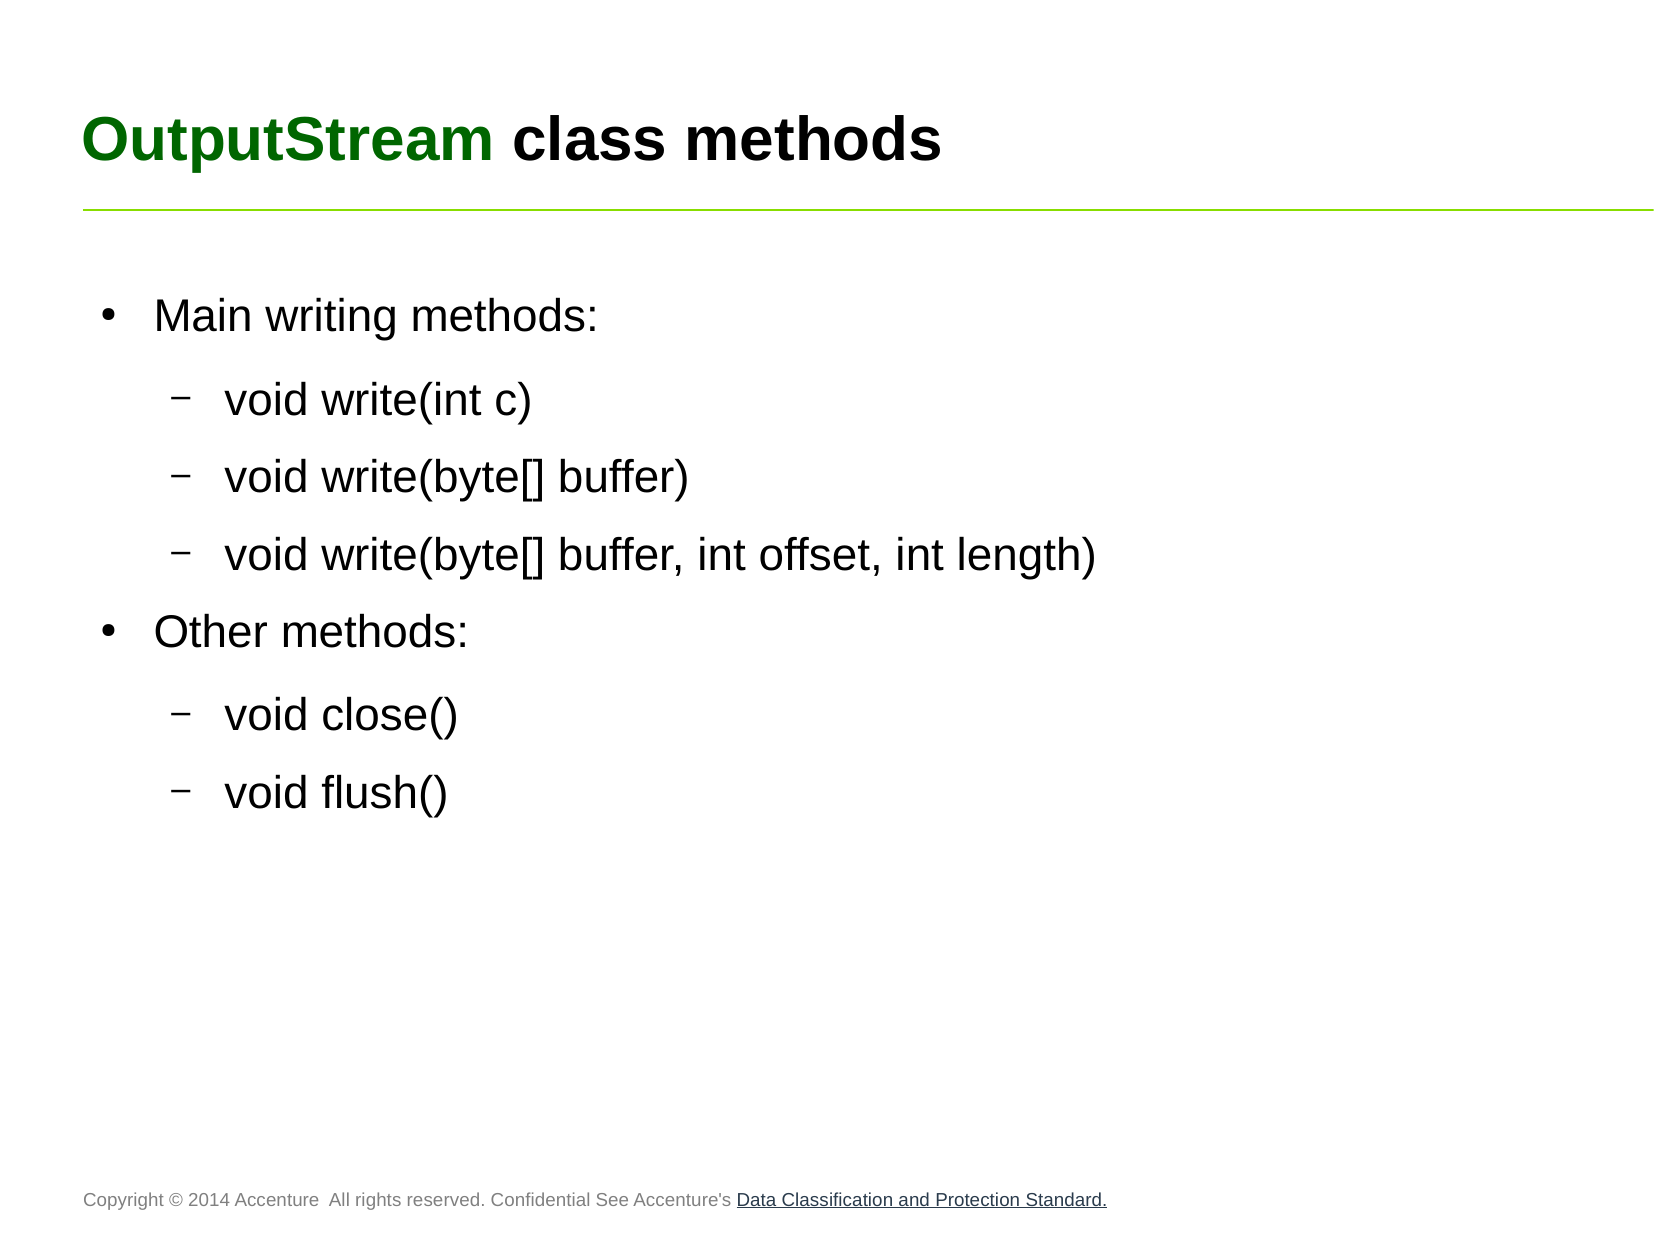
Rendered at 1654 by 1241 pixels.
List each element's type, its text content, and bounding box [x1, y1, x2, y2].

list Main writing methods: void write(int c) void write(byte[] buffer) void write(byte[] buffer, int offset, int length) Other methods: void close() void flush() [82, 290, 1538, 1010]
title OutputStream class methods [81, 68, 1654, 211]
